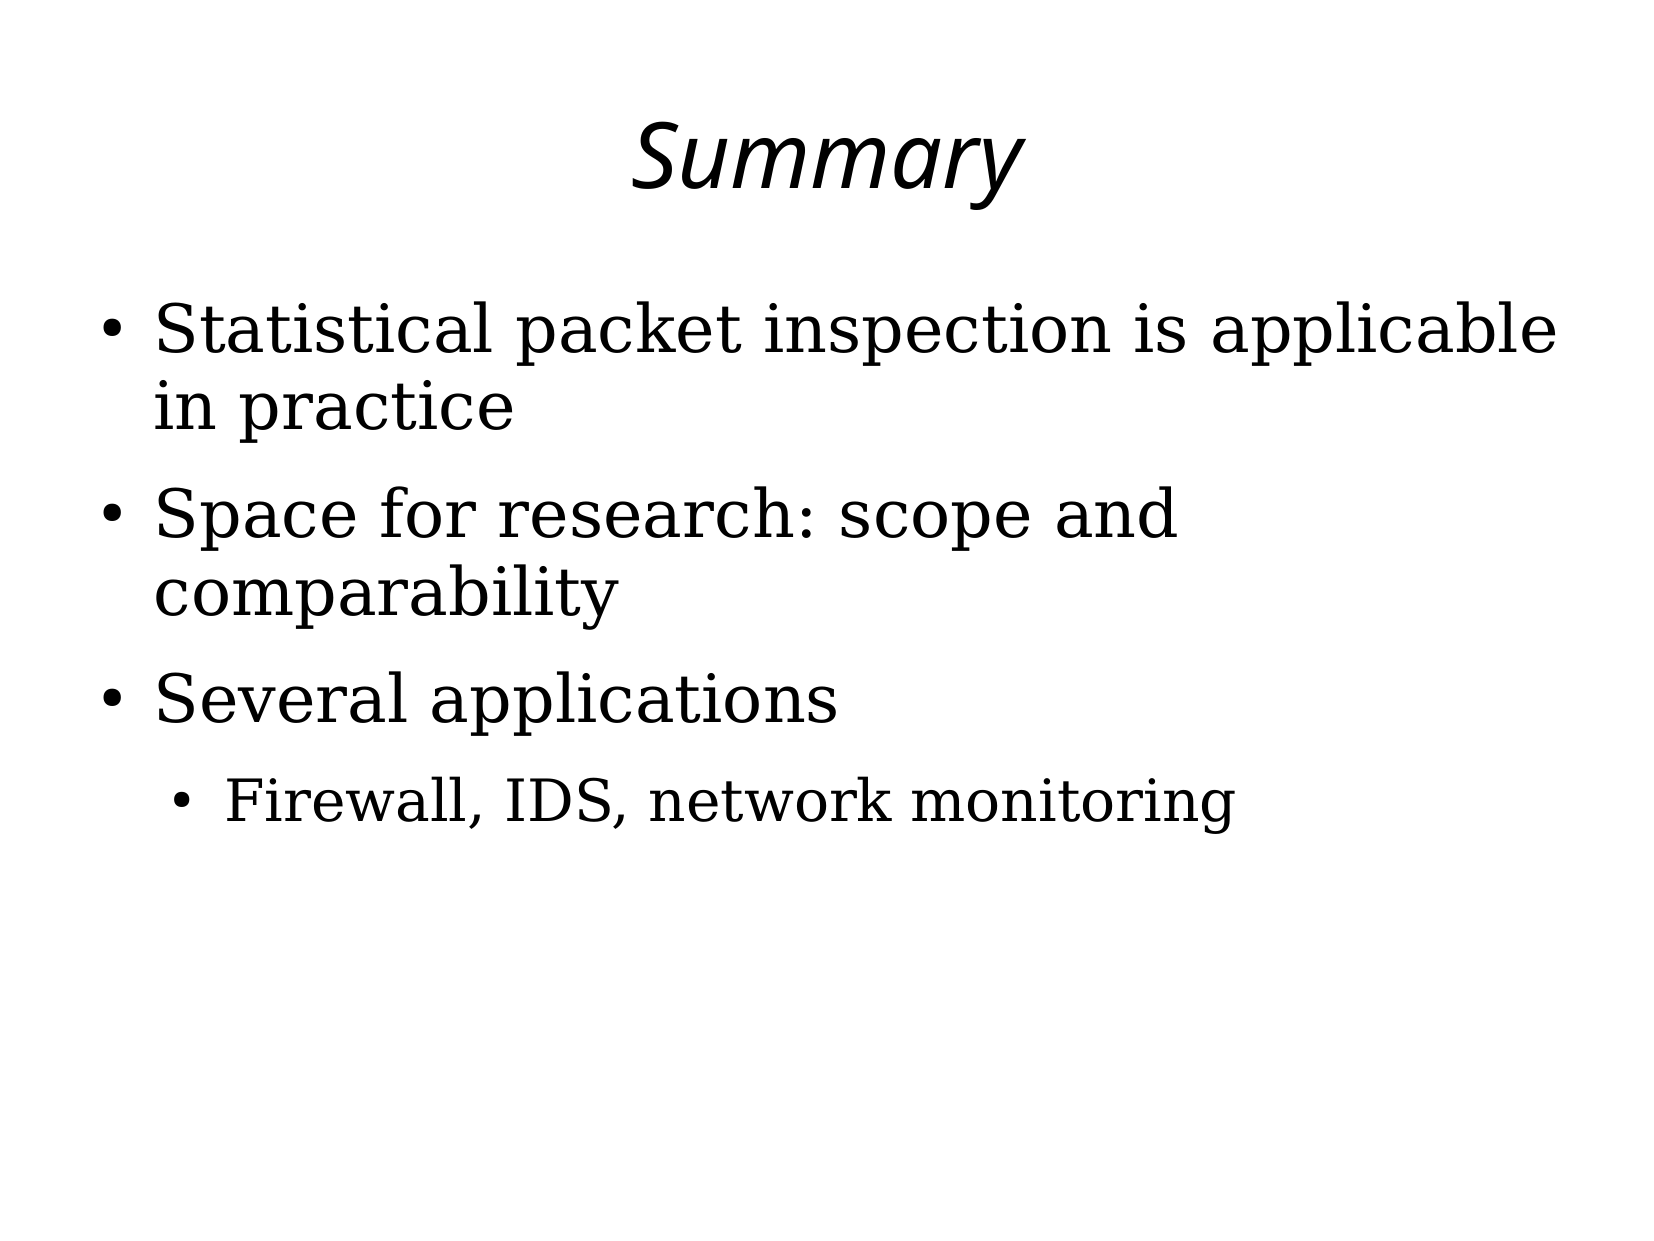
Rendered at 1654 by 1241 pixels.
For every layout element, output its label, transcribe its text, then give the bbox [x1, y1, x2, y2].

title Summary [82, 49, 1571, 257]
list Statistical packet inspection is applicable in practice Space for research: scope and comparability Several applications Firewall, IDS, network monitoring [82, 290, 1571, 1109]
